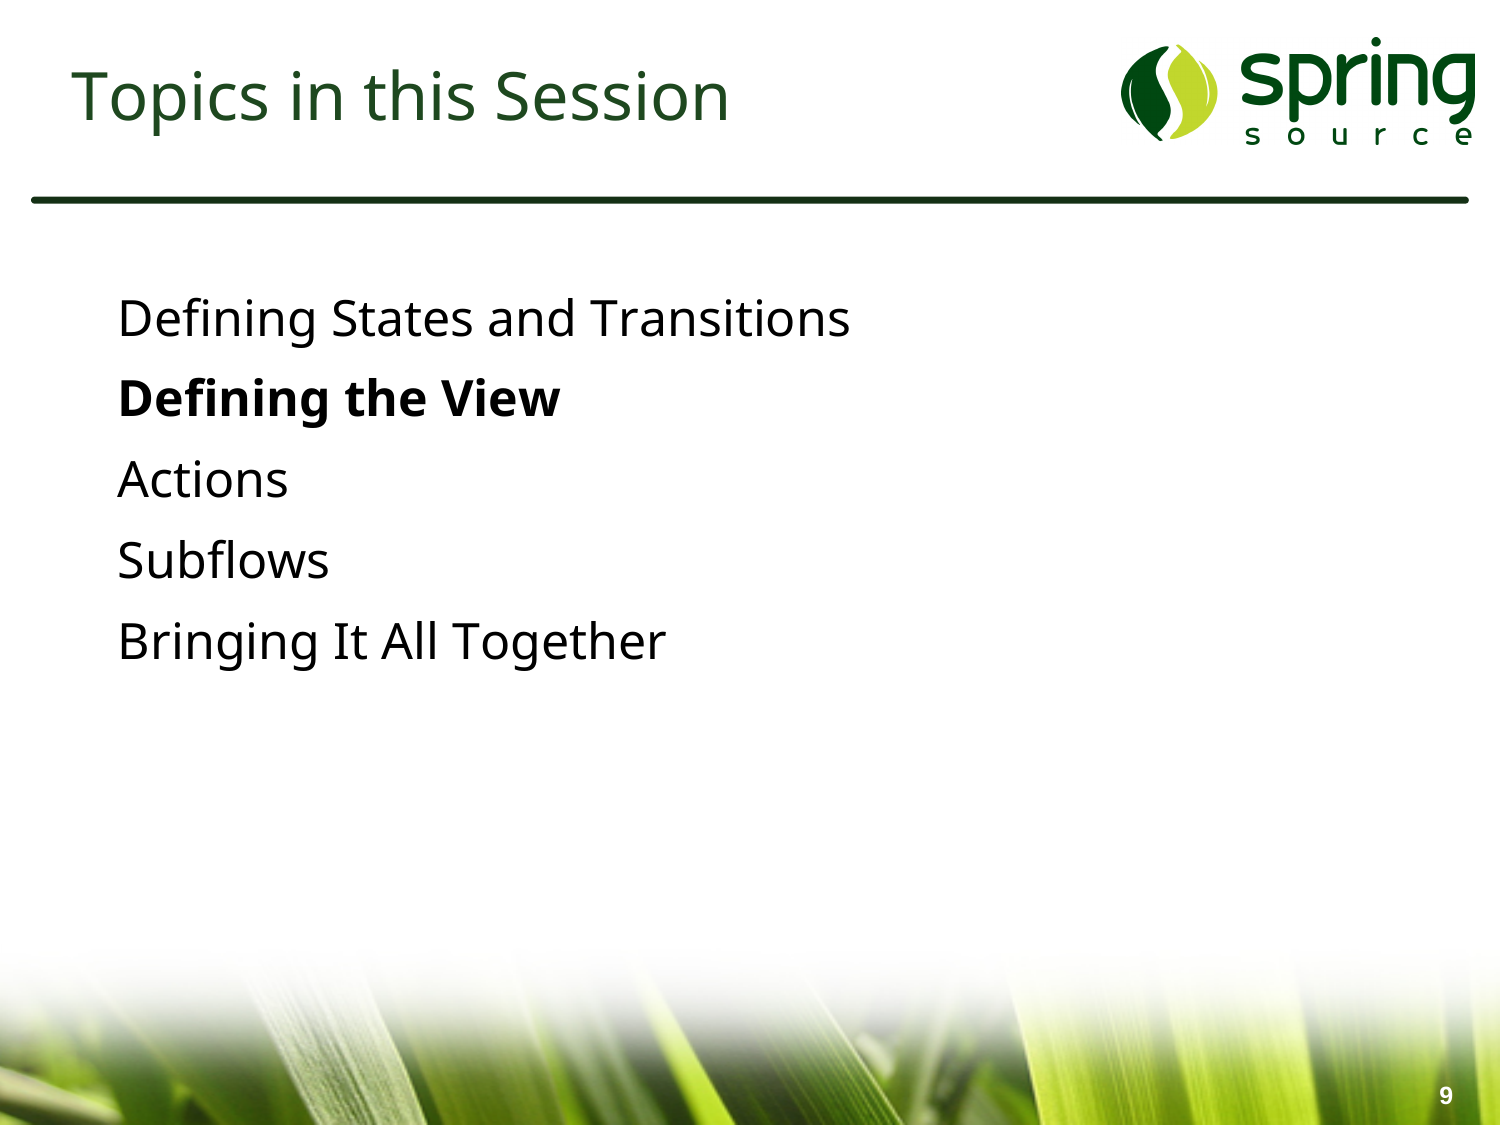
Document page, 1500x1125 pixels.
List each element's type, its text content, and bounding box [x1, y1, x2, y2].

picture [1121, 37, 1475, 145]
title Topics in this Session [56, 13, 1089, 176]
picture [0, 944, 1500, 1125]
list Defining States and Transitions Defining the View Actions Subflows Bringing It All Together [103, 275, 1394, 938]
